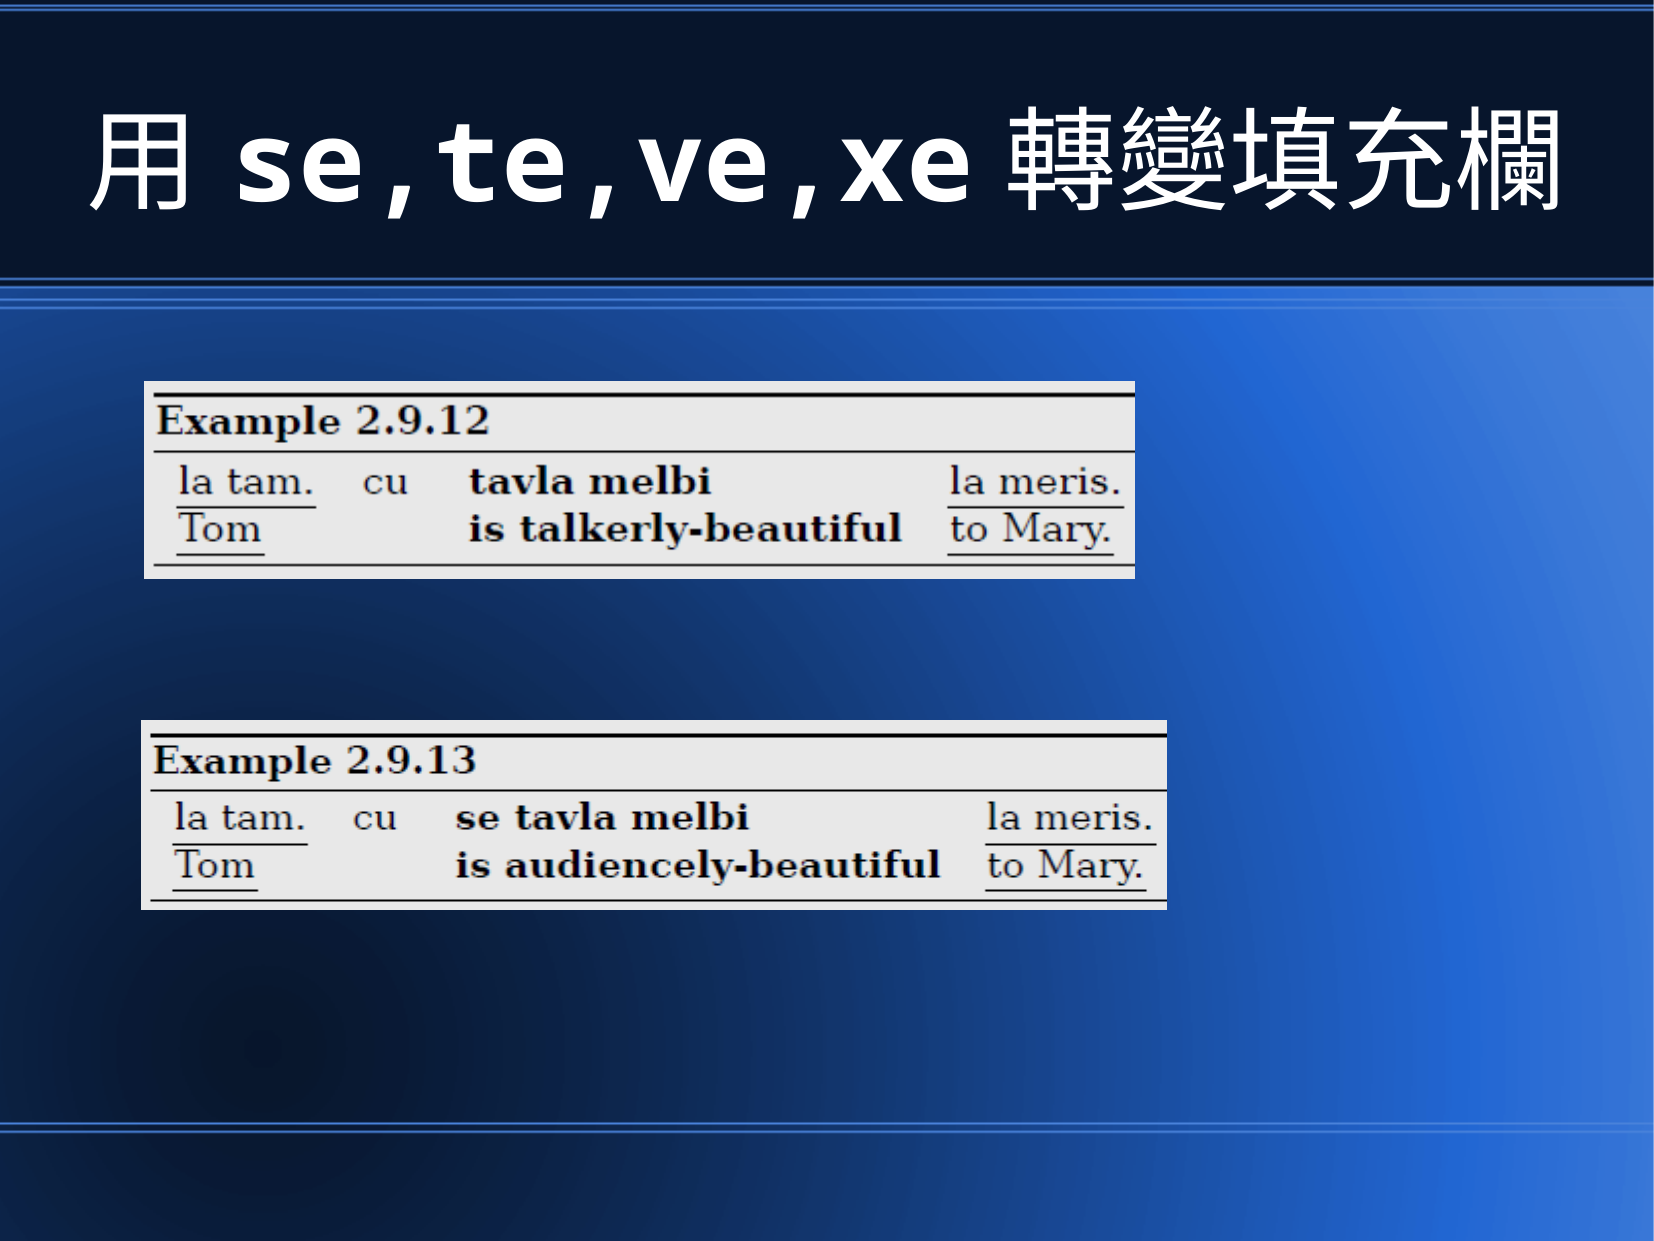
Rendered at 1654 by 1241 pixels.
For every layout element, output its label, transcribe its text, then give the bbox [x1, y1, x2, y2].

title 用se,te,ve,xe轉變填充欄 [82, 49, 1571, 257]
picture [0, 0, 1654, 1241]
